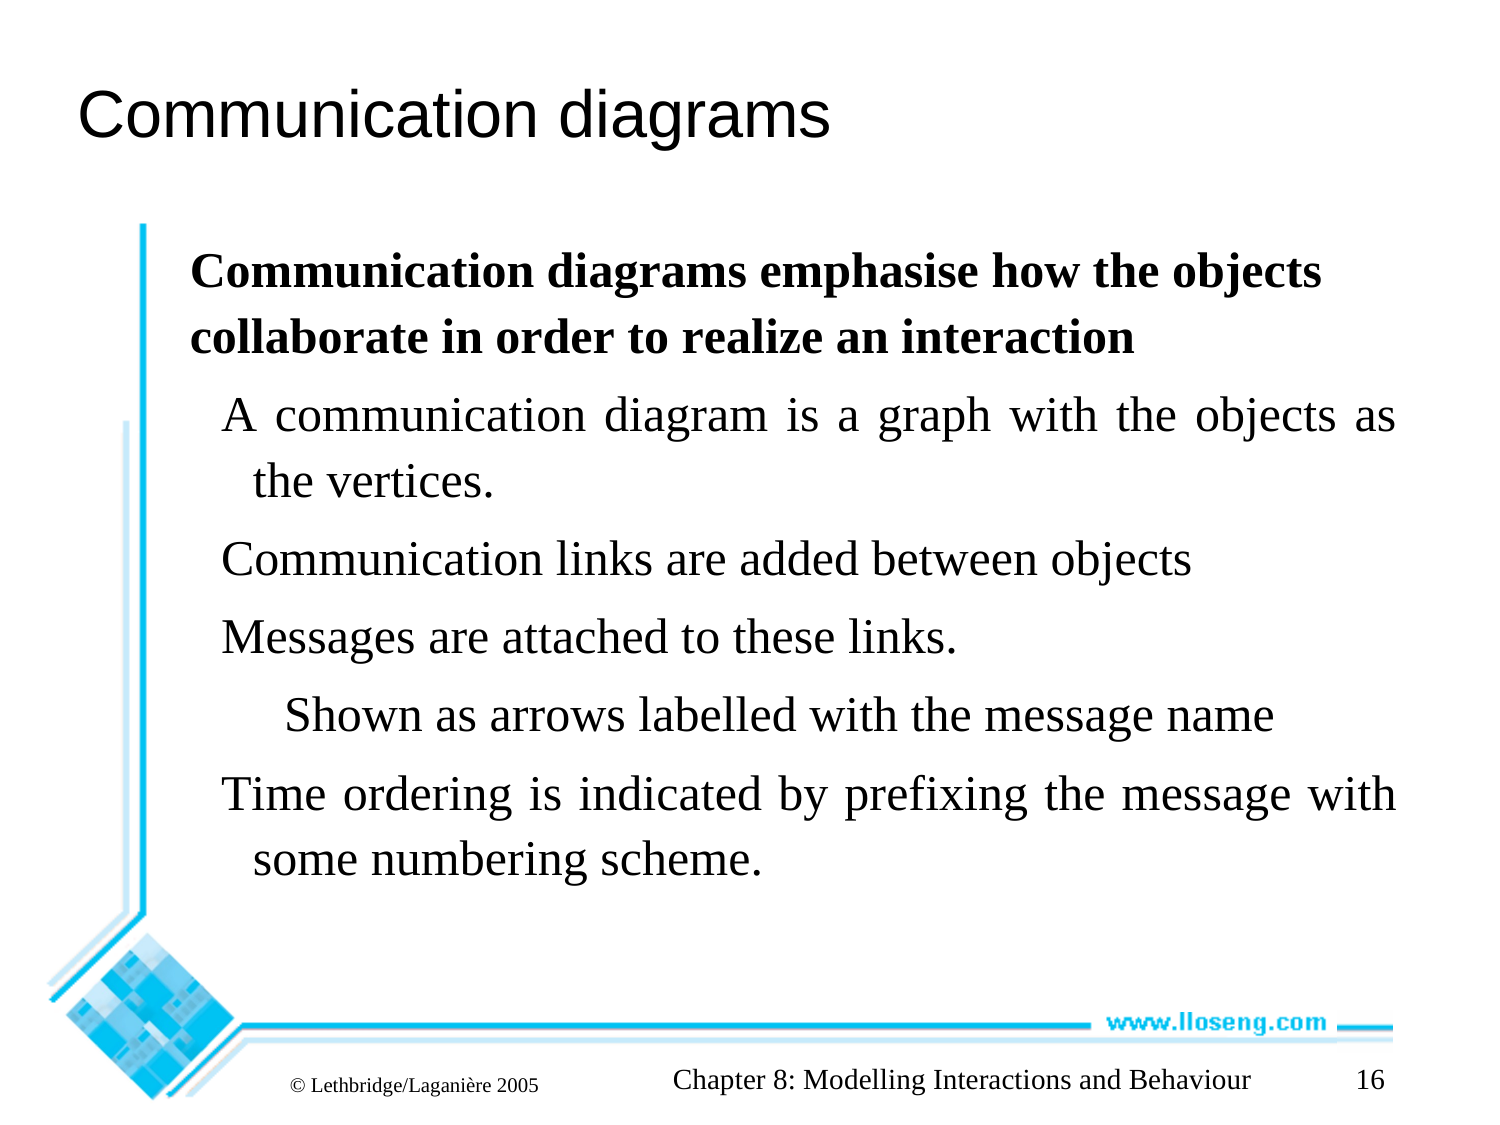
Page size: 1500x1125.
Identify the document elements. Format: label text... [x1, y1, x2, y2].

list Communication diagrams emphasise how the objects collaborate in order to realize an interaction A communication diagram is a graph with the objects as the vertices. Communication links are added between objects Messages are attached to these links. Shown as arrows labelled with the message name Time ordering is indicated by prefixing the message with some numbering scheme. [174, 224, 1413, 1034]
text_box © Lethbridge/Laganière 2005 [275, 1062, 601, 1125]
title Communication diagrams [62, 37, 1413, 188]
text_box <number> [1325, 1050, 1401, 1125]
picture [35, 212, 1393, 1102]
text_box Chapter 8: Modelling Interactions and Behaviour [624, 1050, 1300, 1125]
picture [163, 997, 174, 1019]
